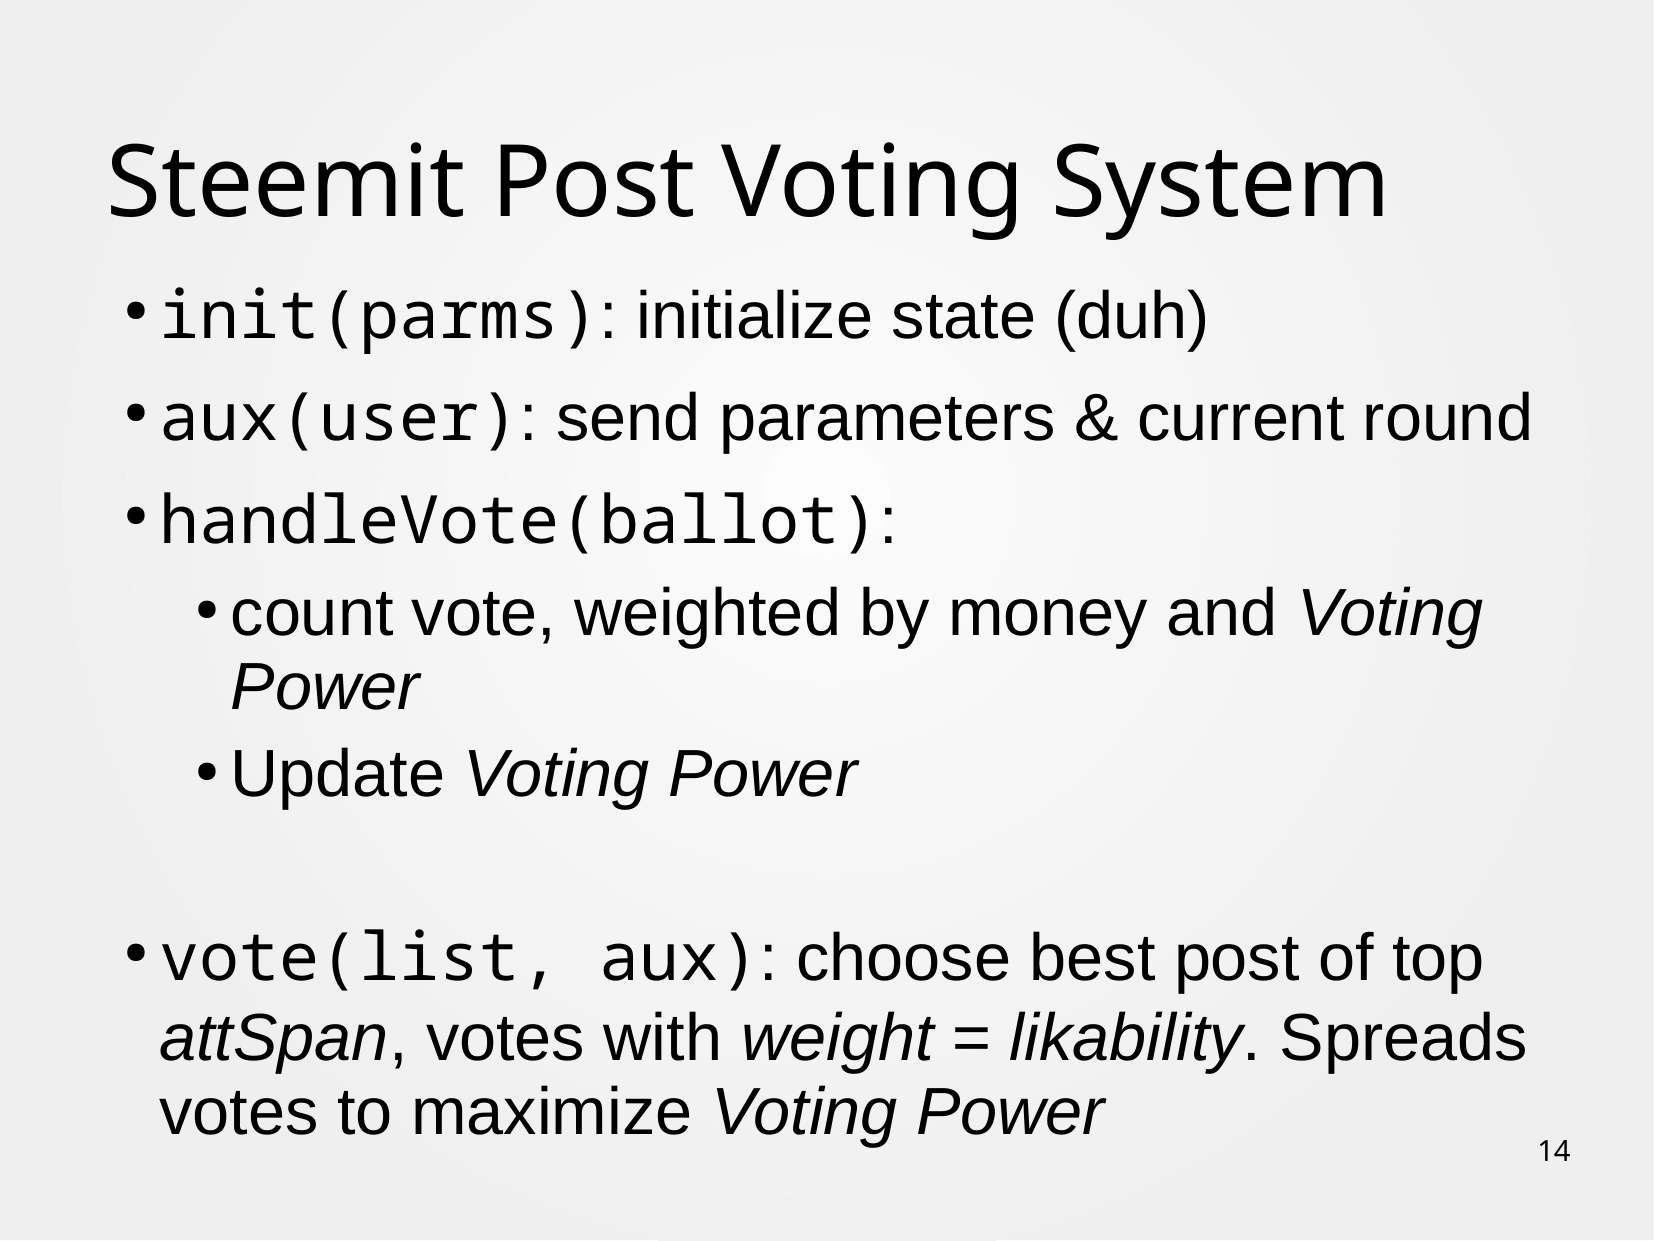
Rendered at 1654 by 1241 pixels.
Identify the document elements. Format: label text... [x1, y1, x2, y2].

title Steemit Post Voting System [106, 124, 1586, 246]
text_box init(parms): initialize state (duh) aux(user): send parameters & current round handleVote(ballot): count vote, weighted by money and Voting Power Update Voting Power vote(list, aux): choose best post of top attSpan, votes with weight = likability. Spreads votes to maximize Voting Power [109, 259, 1627, 1105]
